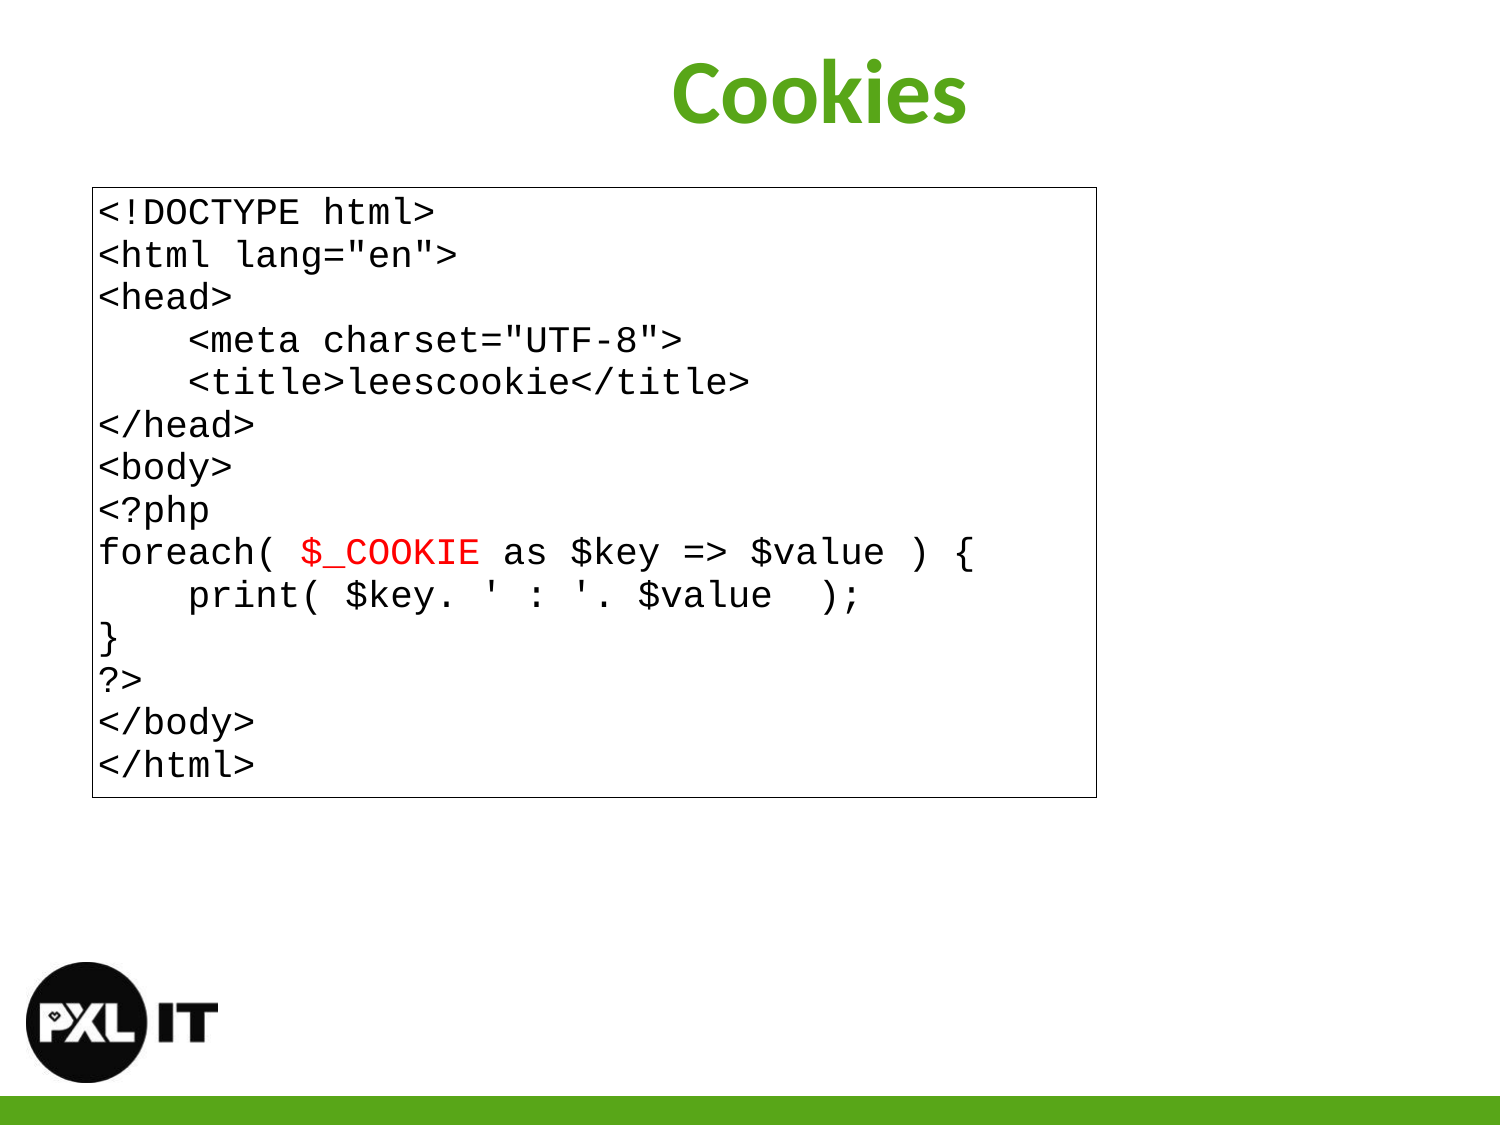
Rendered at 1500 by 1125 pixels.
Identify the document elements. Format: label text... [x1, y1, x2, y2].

table_header <!DOCTYPE html> <html lang="en"> <head> <meta charset="UTF-8"> <title>leescookie</title> </head> <body> <?php foreach( $_COOKIE as $key => $value ) { print( $key. ' : '. $value ); } ?> </body> </html> [93, 188, 1096, 797]
text_box Cookies [201, 24, 1440, 151]
picture [26, 962, 218, 1083]
